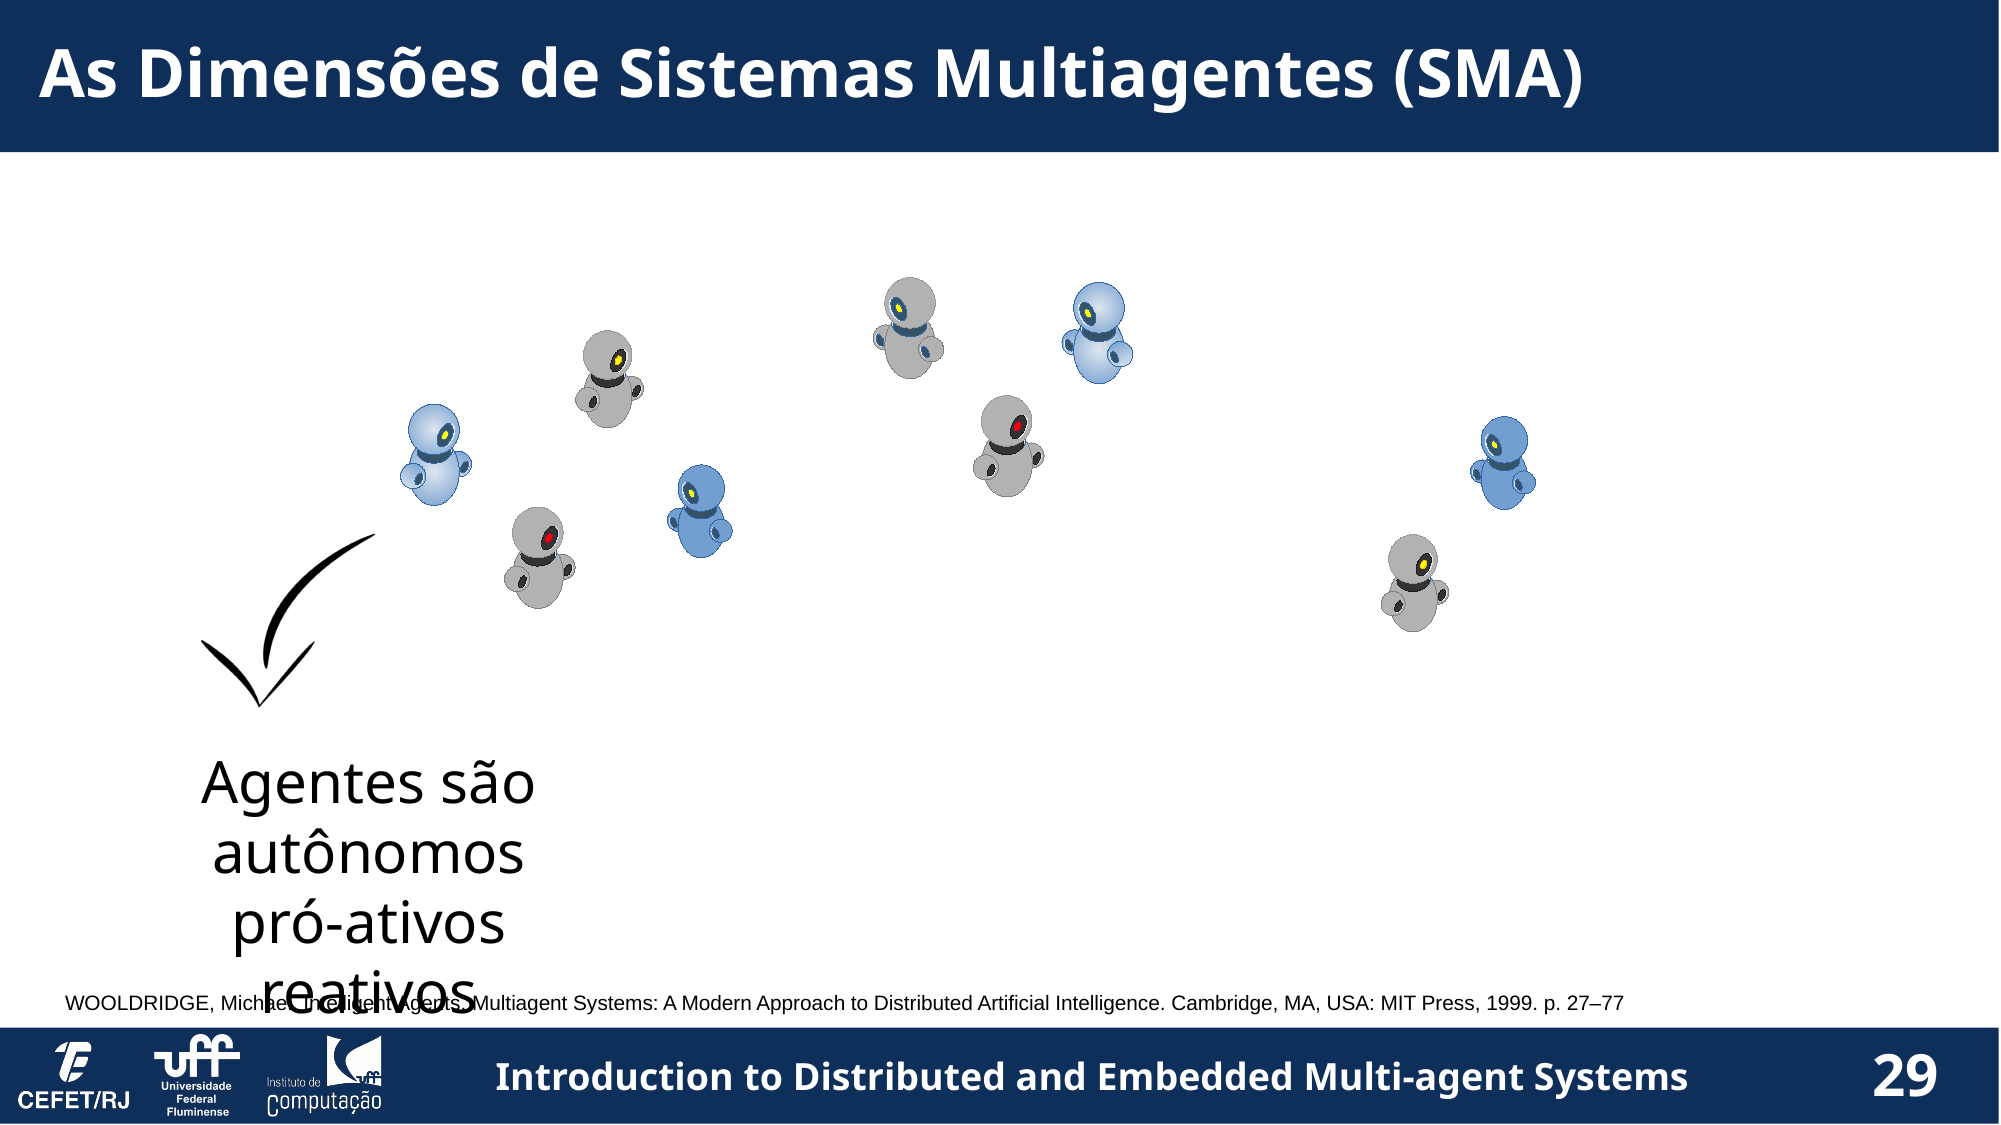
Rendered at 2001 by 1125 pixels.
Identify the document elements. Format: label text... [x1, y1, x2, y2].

text_box [667, 464, 733, 558]
text_box [1061, 282, 1133, 384]
text_box [973, 395, 1045, 497]
text_box [1381, 534, 1449, 632]
text_box As Dimensões de Sistemas Multiagentes (SMA) [25, 23, 1999, 119]
text_box [575, 330, 644, 428]
text_box [873, 277, 944, 379]
text_box Agentes são autônomos pró-ativos reativos [29, 738, 709, 1033]
text_box [400, 404, 472, 506]
text_box [1470, 416, 1536, 510]
text_box [504, 507, 576, 609]
picture [186, 485, 377, 715]
picture [18, 1021, 129, 1125]
text_box WOOLDRIDGE, Michael. Intelligent Agents. Multiagent Systems: A Modern Approach to Distributed Artificial Intelligence. Cambridge, MA, USA: MIT Press, 1999. p. 27–77 [709, 982, 1969, 1023]
picture [265, 1033, 383, 1117]
picture [153, 1033, 241, 1121]
